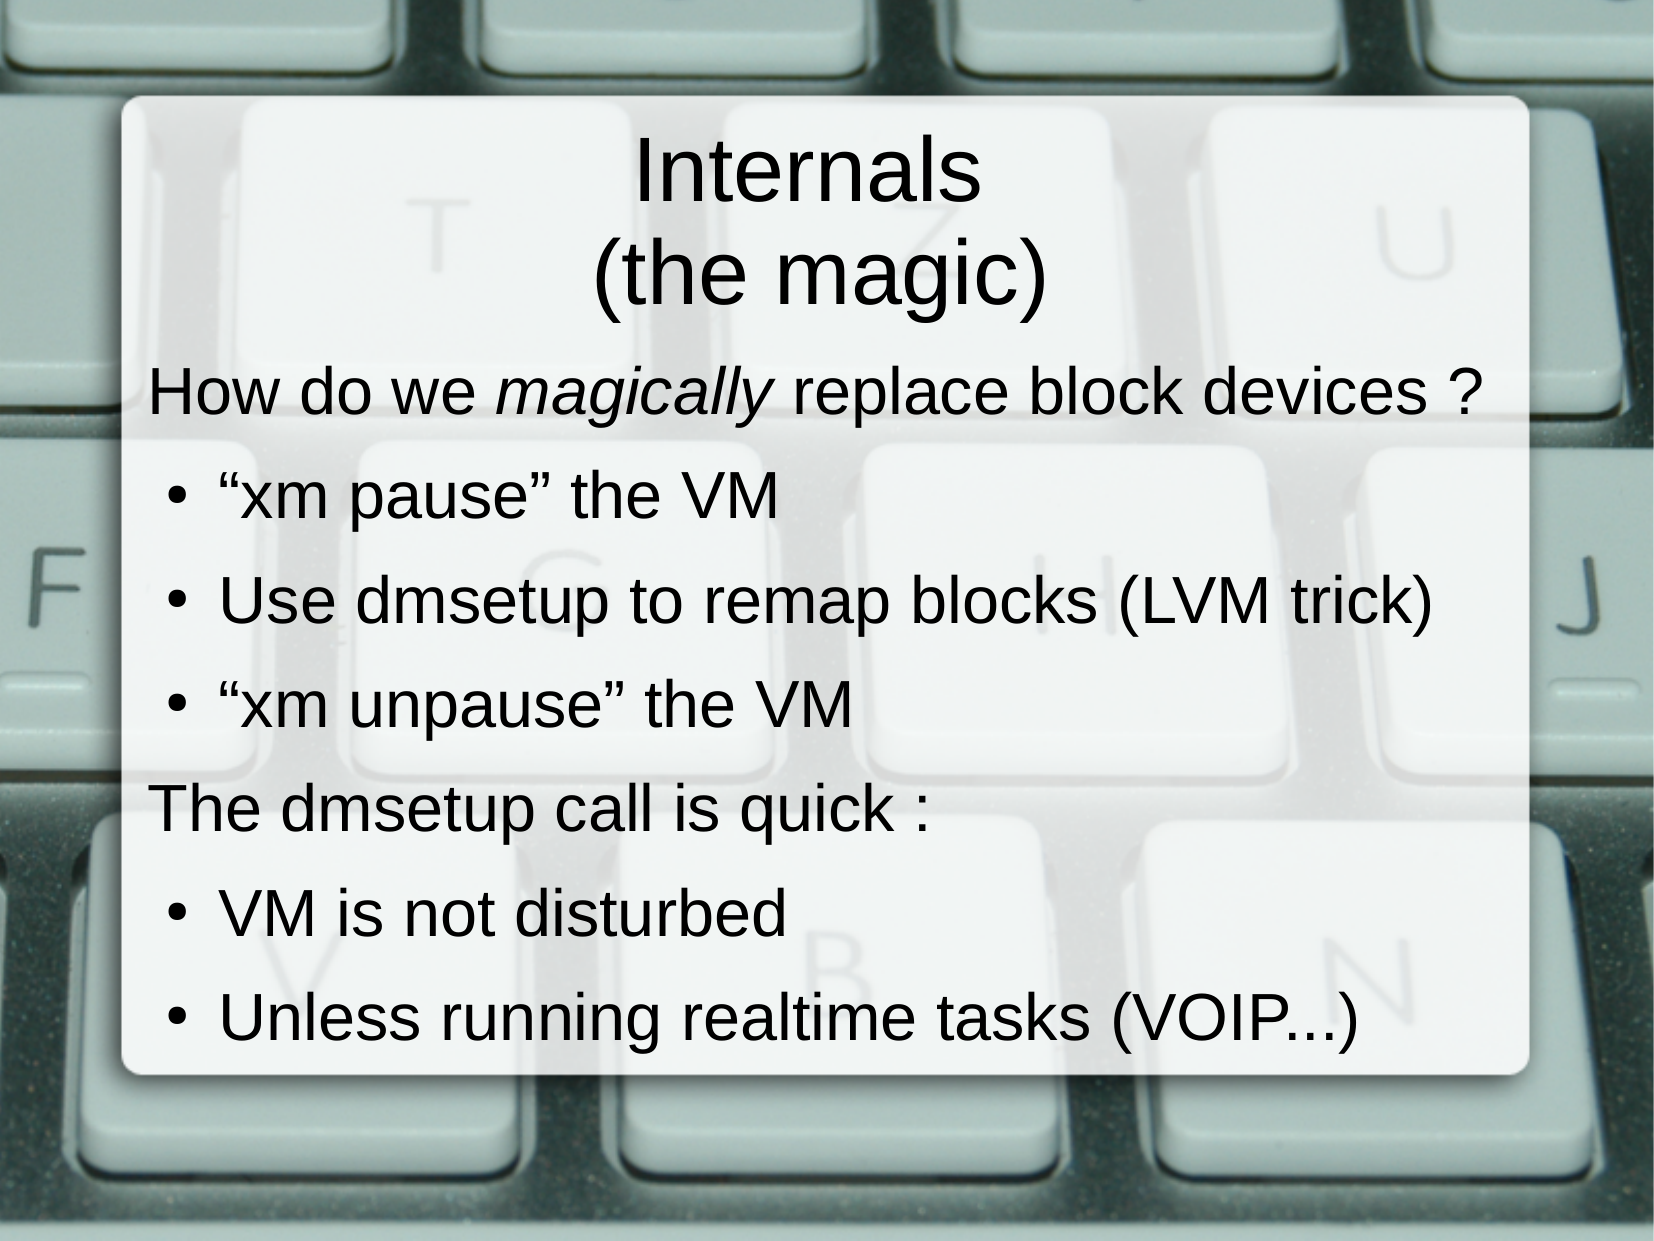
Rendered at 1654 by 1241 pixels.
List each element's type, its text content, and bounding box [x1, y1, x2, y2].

title Internals (the magic) [135, 118, 1506, 324]
picture [0, 0, 1654, 1241]
list How do we magically replace block devices ? “xm pause” the VM Use dmsetup to remap blocks (LVM trick) “xm unpause” the VM The dmsetup call is quick : VM is not disturbed Unless running realtime tasks (VOIP...) [147, 354, 1506, 1241]
